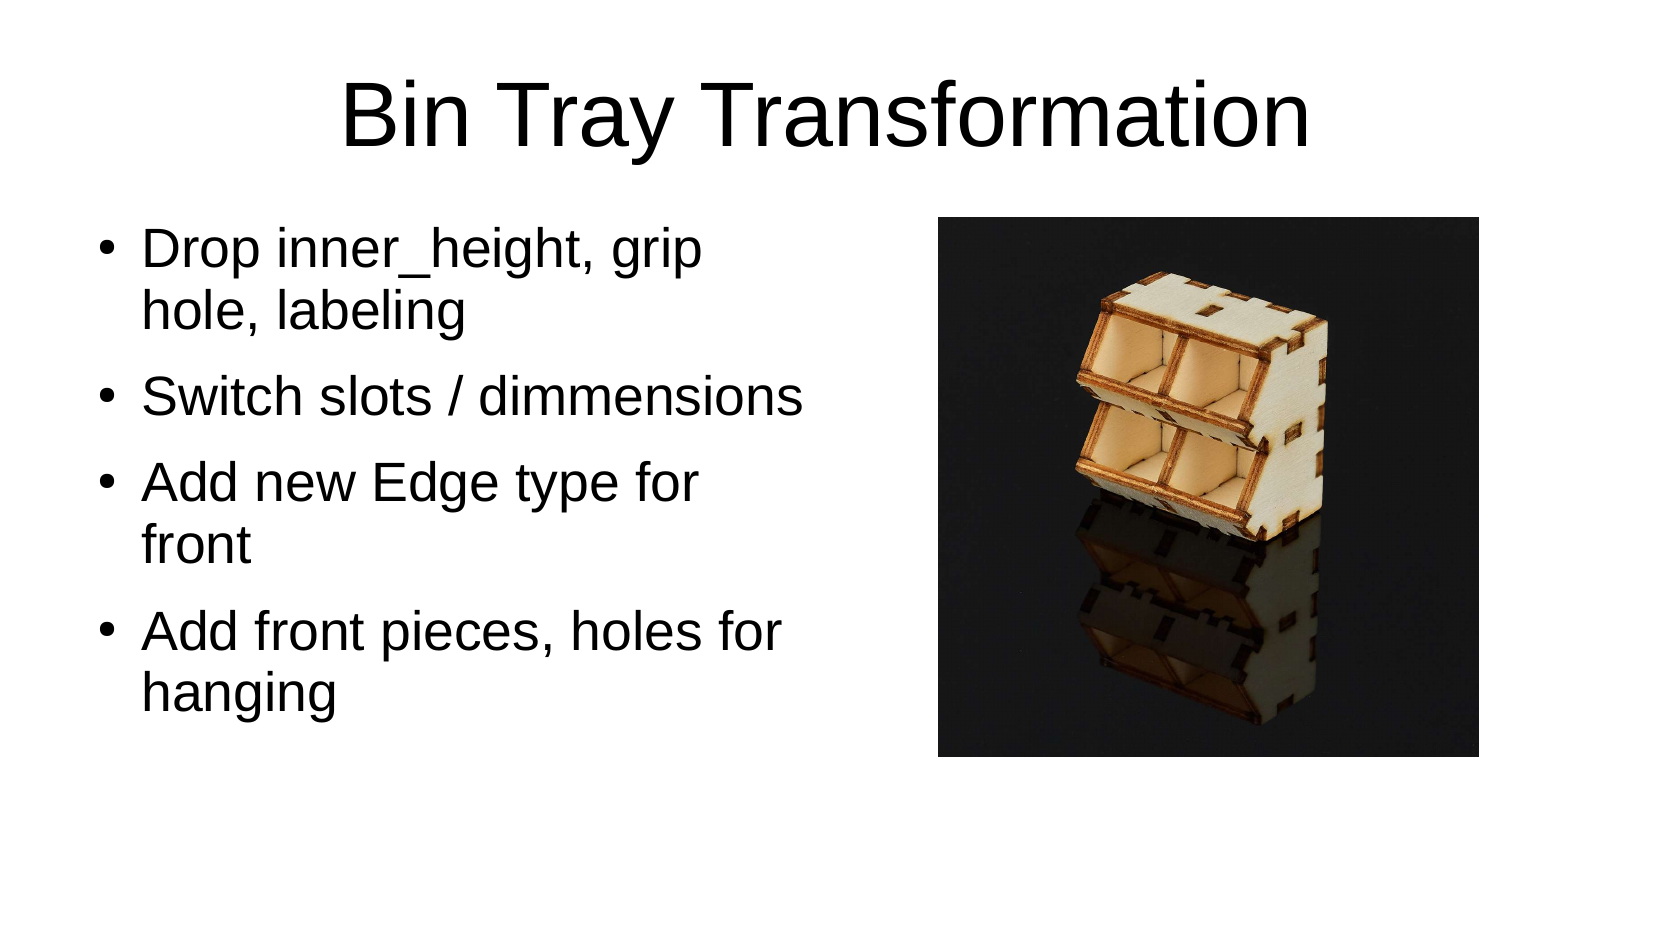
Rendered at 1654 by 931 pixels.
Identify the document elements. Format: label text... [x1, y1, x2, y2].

picture [938, 217, 1479, 758]
list Drop inner_height, grip hole, labeling Switch slots / dimmensions Add new Edge type for front Add front pieces, holes for hanging [82, 217, 809, 758]
title Bin Tray Transformation [82, 37, 1571, 193]
